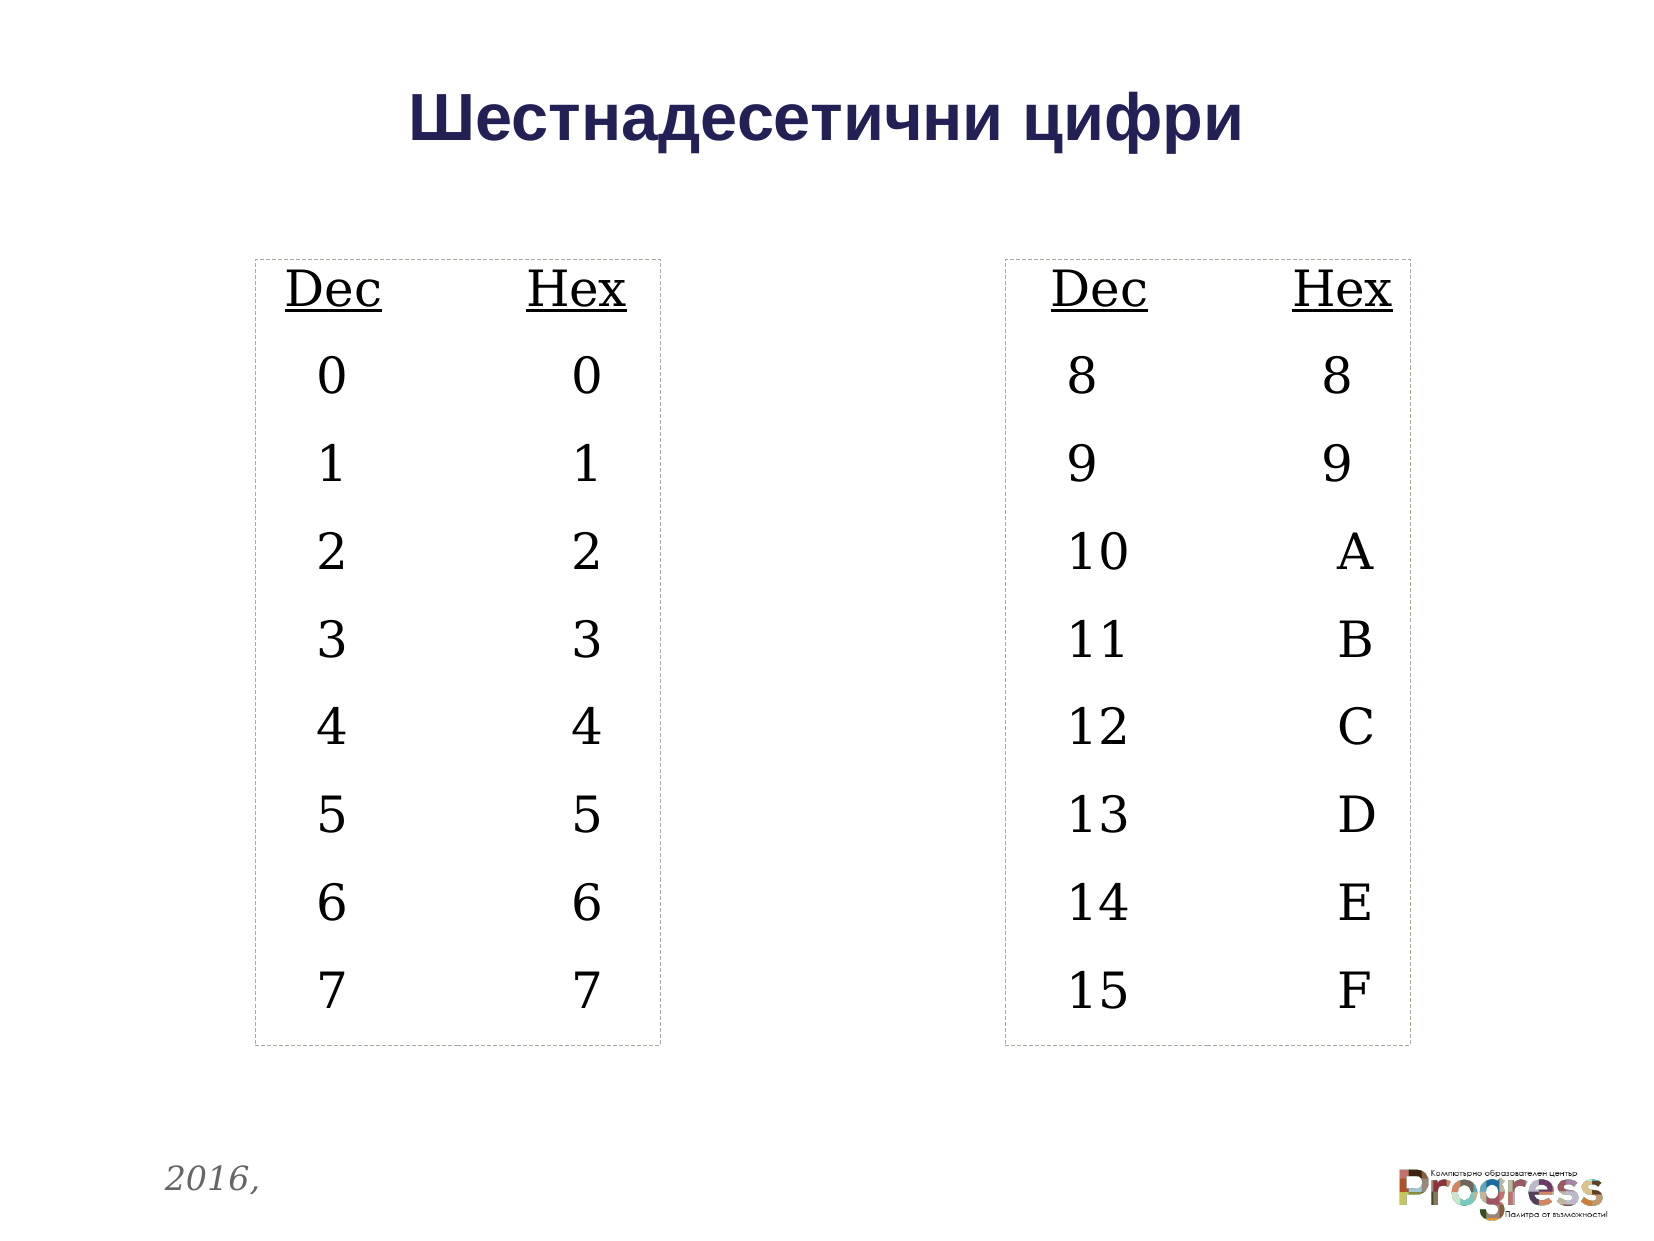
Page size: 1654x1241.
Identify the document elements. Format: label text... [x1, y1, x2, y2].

picture [1399, 1168, 1613, 1221]
list Dec Hex 0 0 1 1 2 2 3 3 4 4 5 5 6 6 7 7 [255, 259, 661, 1046]
list Dec Hex 8 8 9 9 10 A 11 B 12 C 13 D 14 E 15 F [1005, 259, 1411, 1046]
title Шестнадесетични цифри [82, 55, 1571, 181]
text_box 2016, Ива Е. Попова [150, 1152, 586, 1201]
